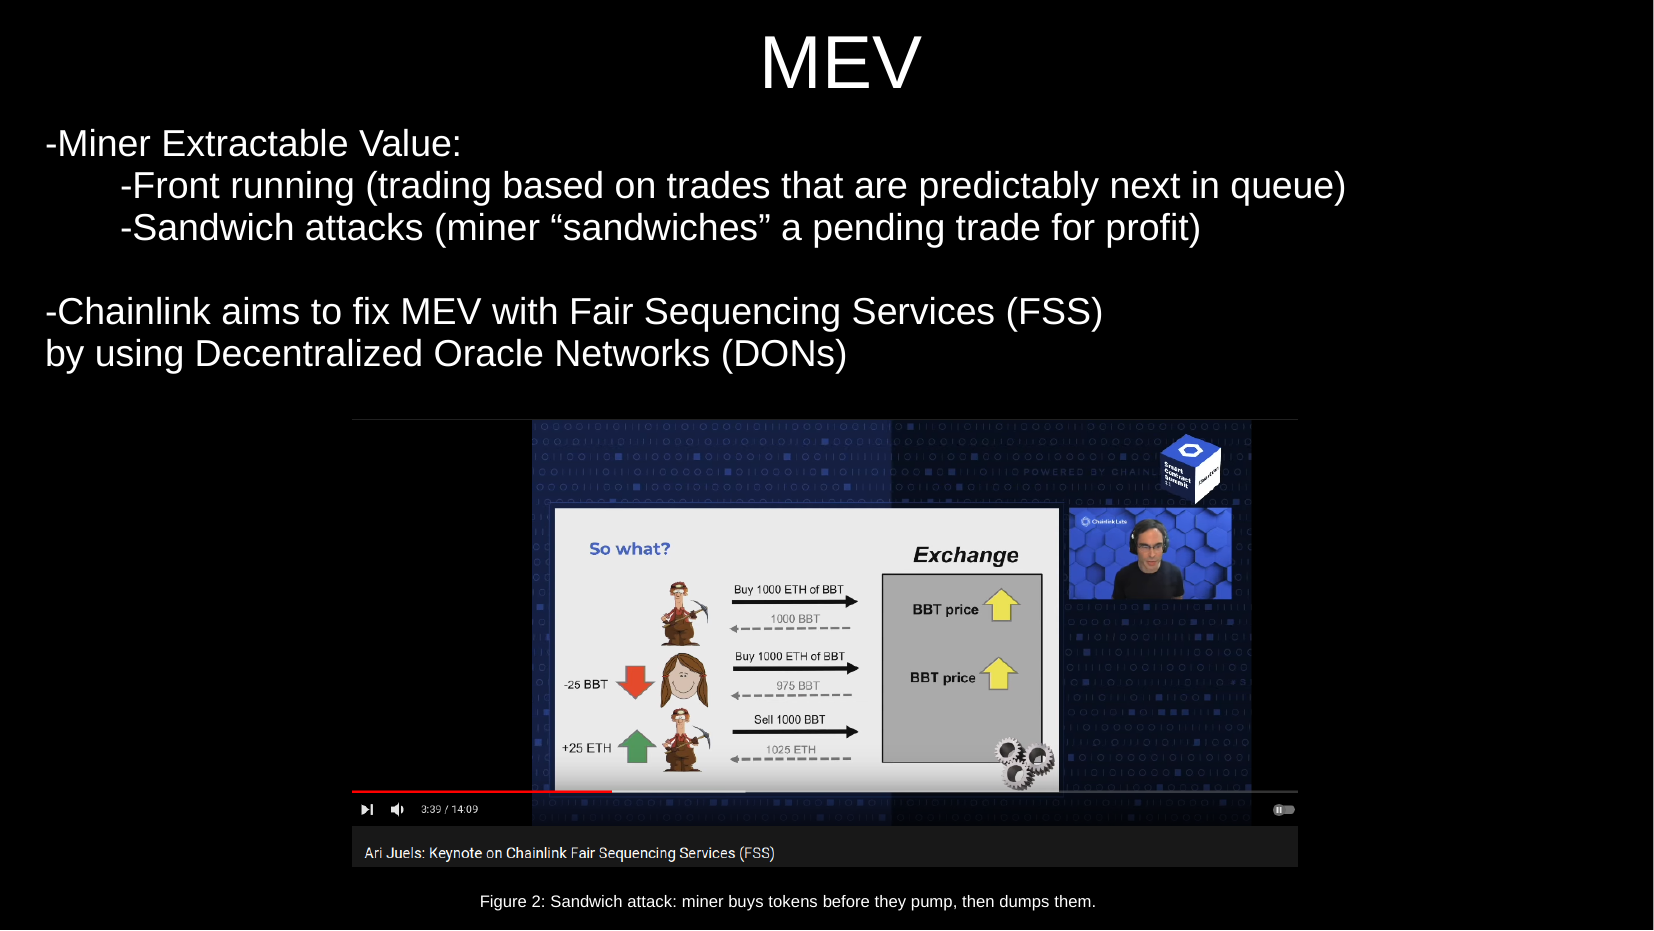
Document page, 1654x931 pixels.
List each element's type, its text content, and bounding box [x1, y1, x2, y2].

title -Miner Extractable Value: -Front running (trading based on trades that are predictably next in queue) -Sandwich attacks (miner “sandwiches” a pending trade for profit) -Chainlink aims to fix MEV with Fair Sequencing Services (FSS) by using Decentralized Oracle Networks (DONs) [45, 0, 1654, 676]
picture [352, 419, 1298, 867]
title MEV [37, 0, 1646, 166]
text_box Figure 2: Sandwich attack: miner buys tokens before they pump, then dumps them. [465, 885, 1306, 931]
